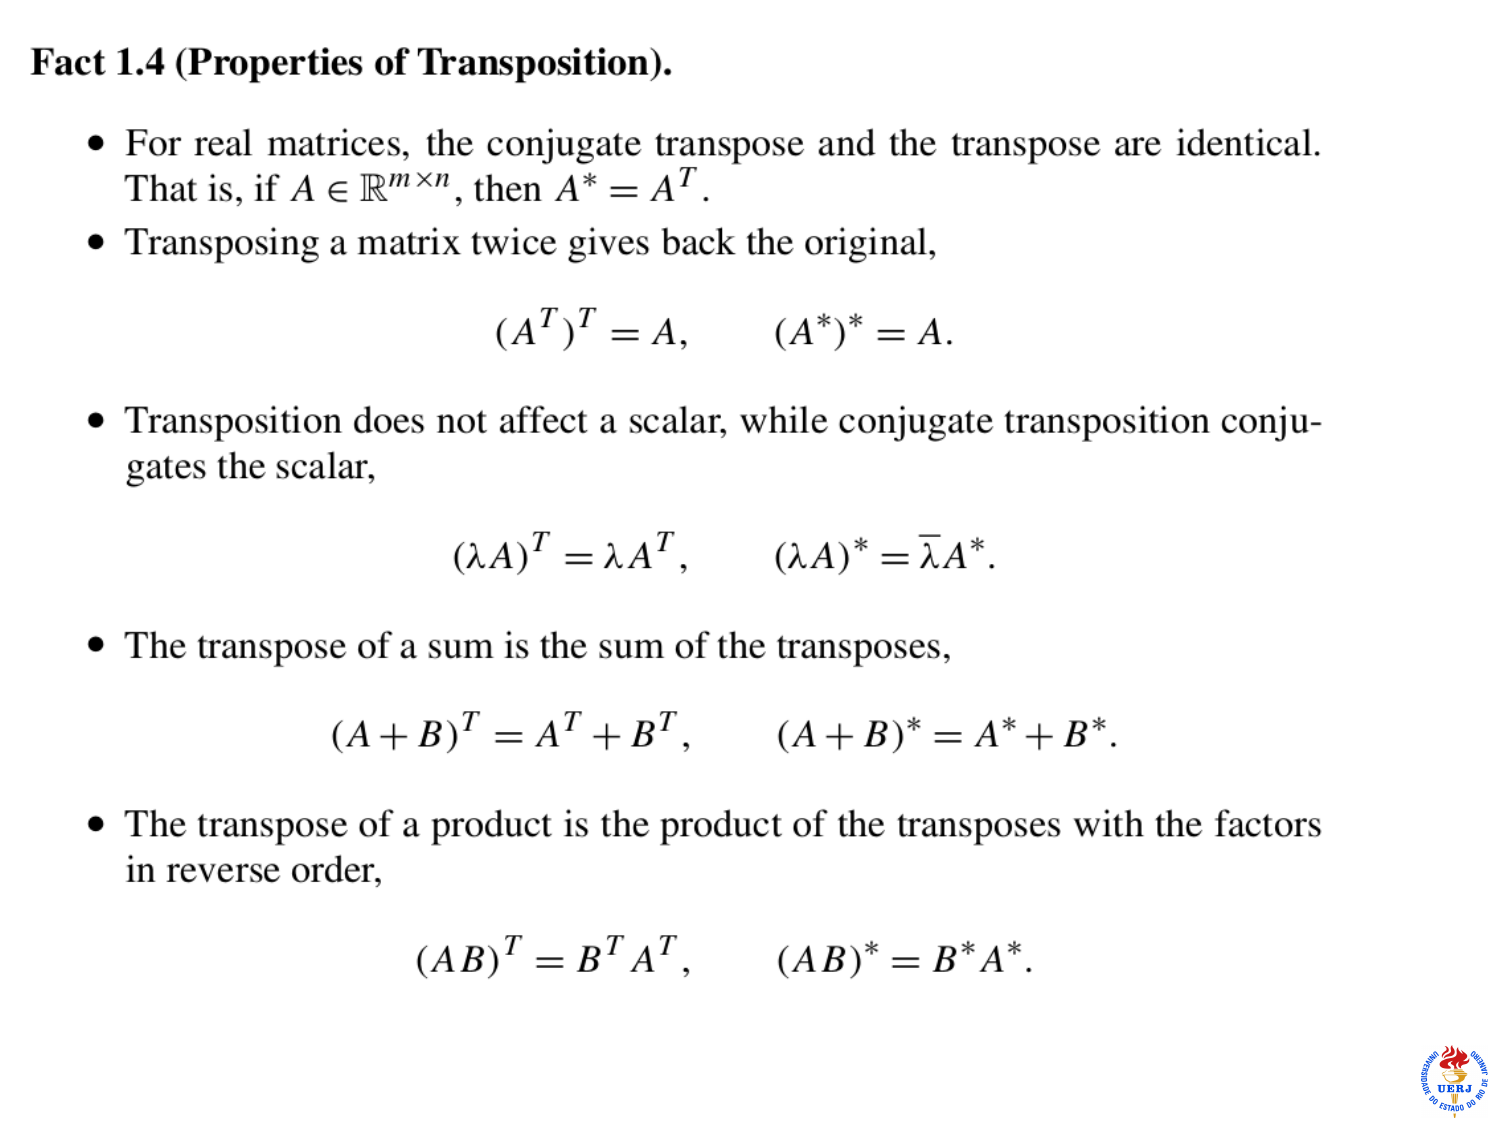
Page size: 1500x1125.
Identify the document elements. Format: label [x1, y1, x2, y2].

picture [0, 37, 1442, 1037]
picture [1421, 1045, 1488, 1118]
